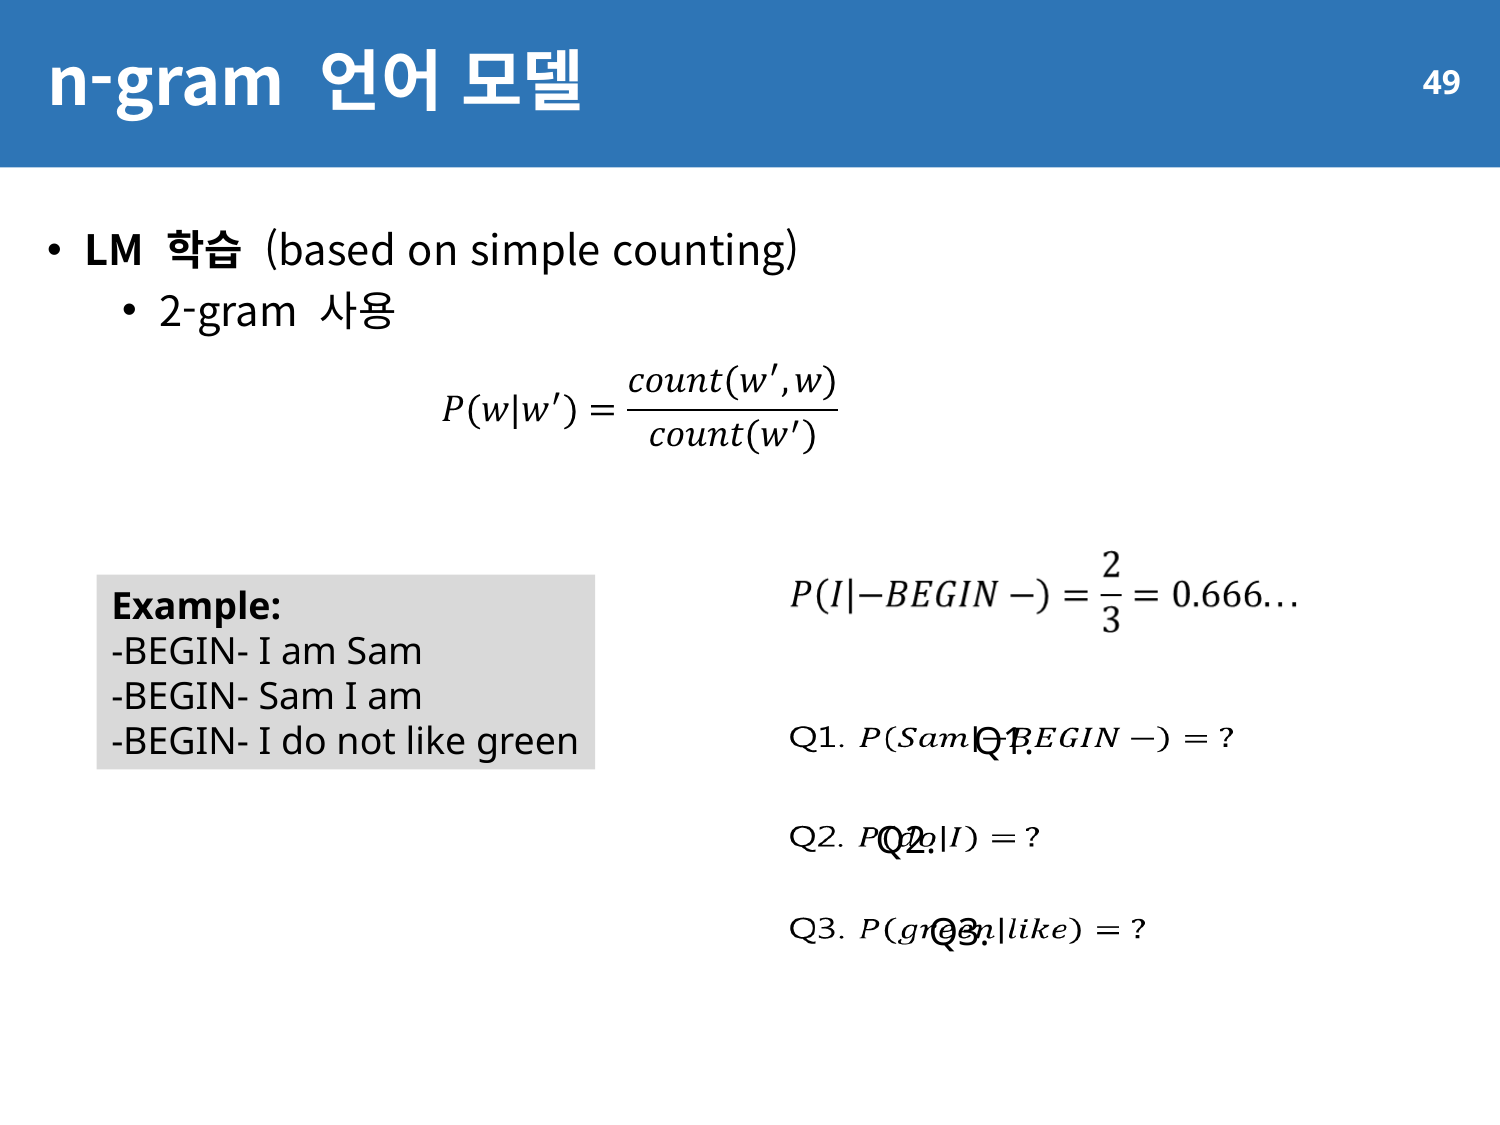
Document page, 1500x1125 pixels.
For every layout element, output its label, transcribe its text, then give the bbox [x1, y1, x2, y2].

slide_number <number> [1273, 53, 1476, 114]
text_box [765, 900, 1164, 962]
text_box Example: -BEGIN- I am Sam -BEGIN- Sam I am -BEGIN- I do not like green [96, 574, 596, 770]
text_box [765, 539, 1322, 641]
text_box [765, 808, 1057, 870]
text_box [765, 709, 1253, 770]
title n-gram 언어 모델 [32, 20, 1476, 148]
list LM 학습 (based on simple counting) 2-gram 사용 [32, 206, 1476, 1100]
text_box [417, 351, 862, 463]
